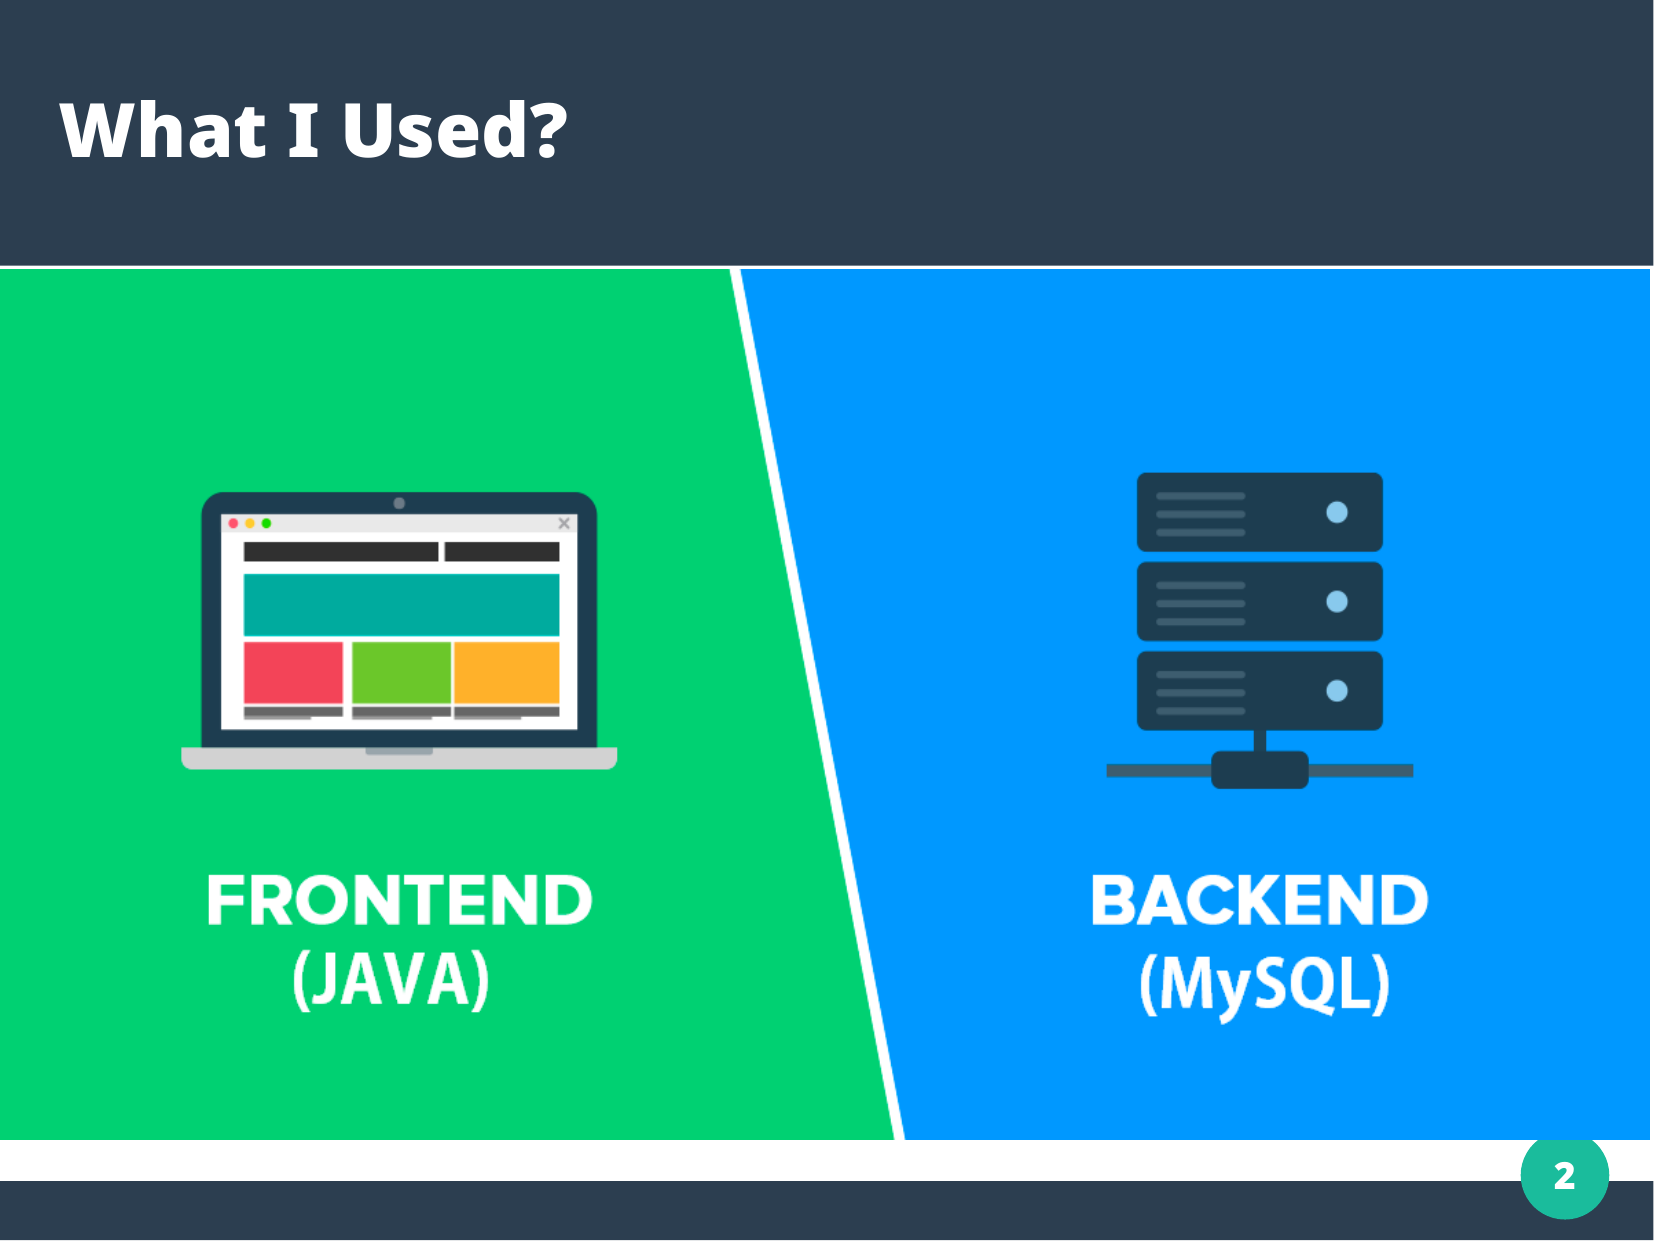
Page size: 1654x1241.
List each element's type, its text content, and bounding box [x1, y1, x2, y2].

title What I Used? [59, 49, 1595, 207]
picture [0, 269, 1650, 1141]
